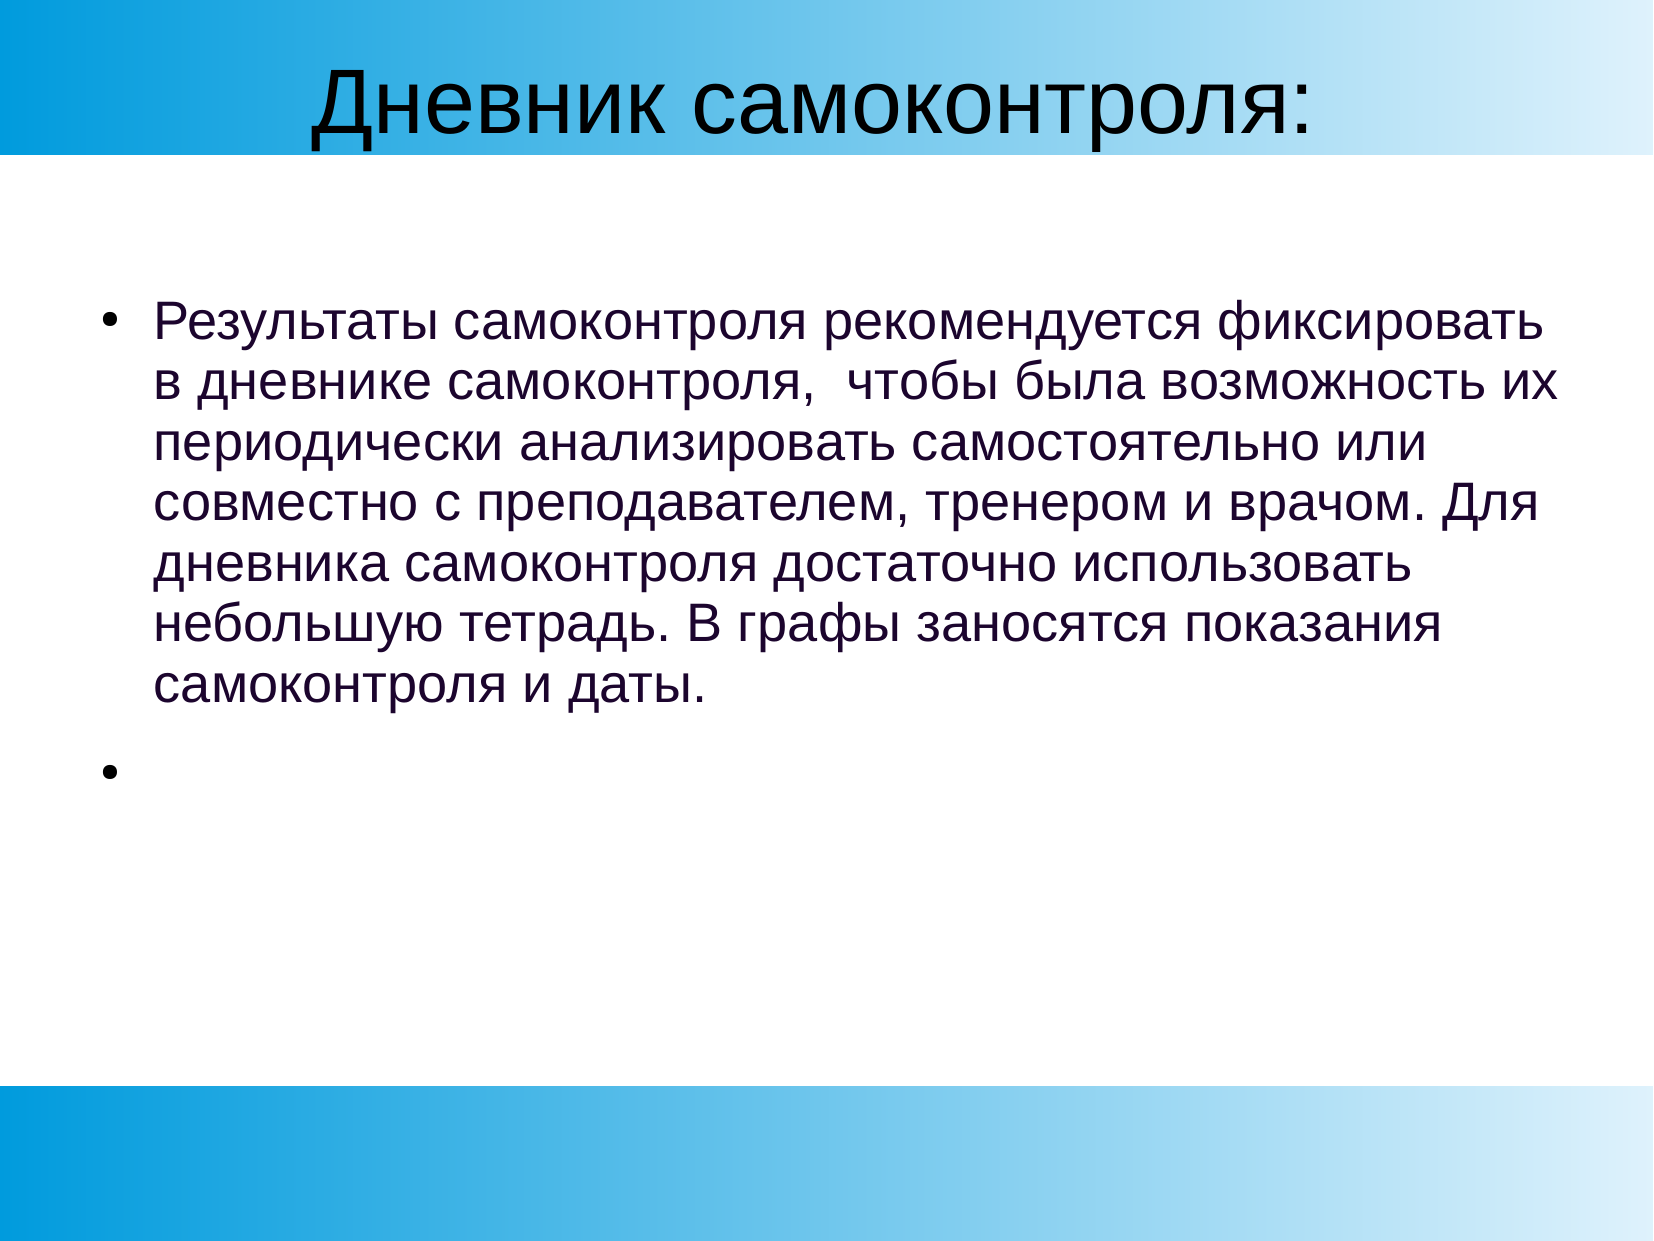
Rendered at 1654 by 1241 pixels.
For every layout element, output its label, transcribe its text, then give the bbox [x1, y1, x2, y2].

title Дневник самоконтроля: [82, 49, 1571, 155]
list Результаты самоконтроля рекомендуется фиксировать в дневнике самоконтроля, чтобы была возможность их периодически анализировать самостоятельно или совместно с преподавателем, тренером и врачом. Для дневника самоконтроля достаточно использовать небольшую тетрадь. В графы заносятся показания самоконтроля и даты. [82, 290, 1571, 1010]
